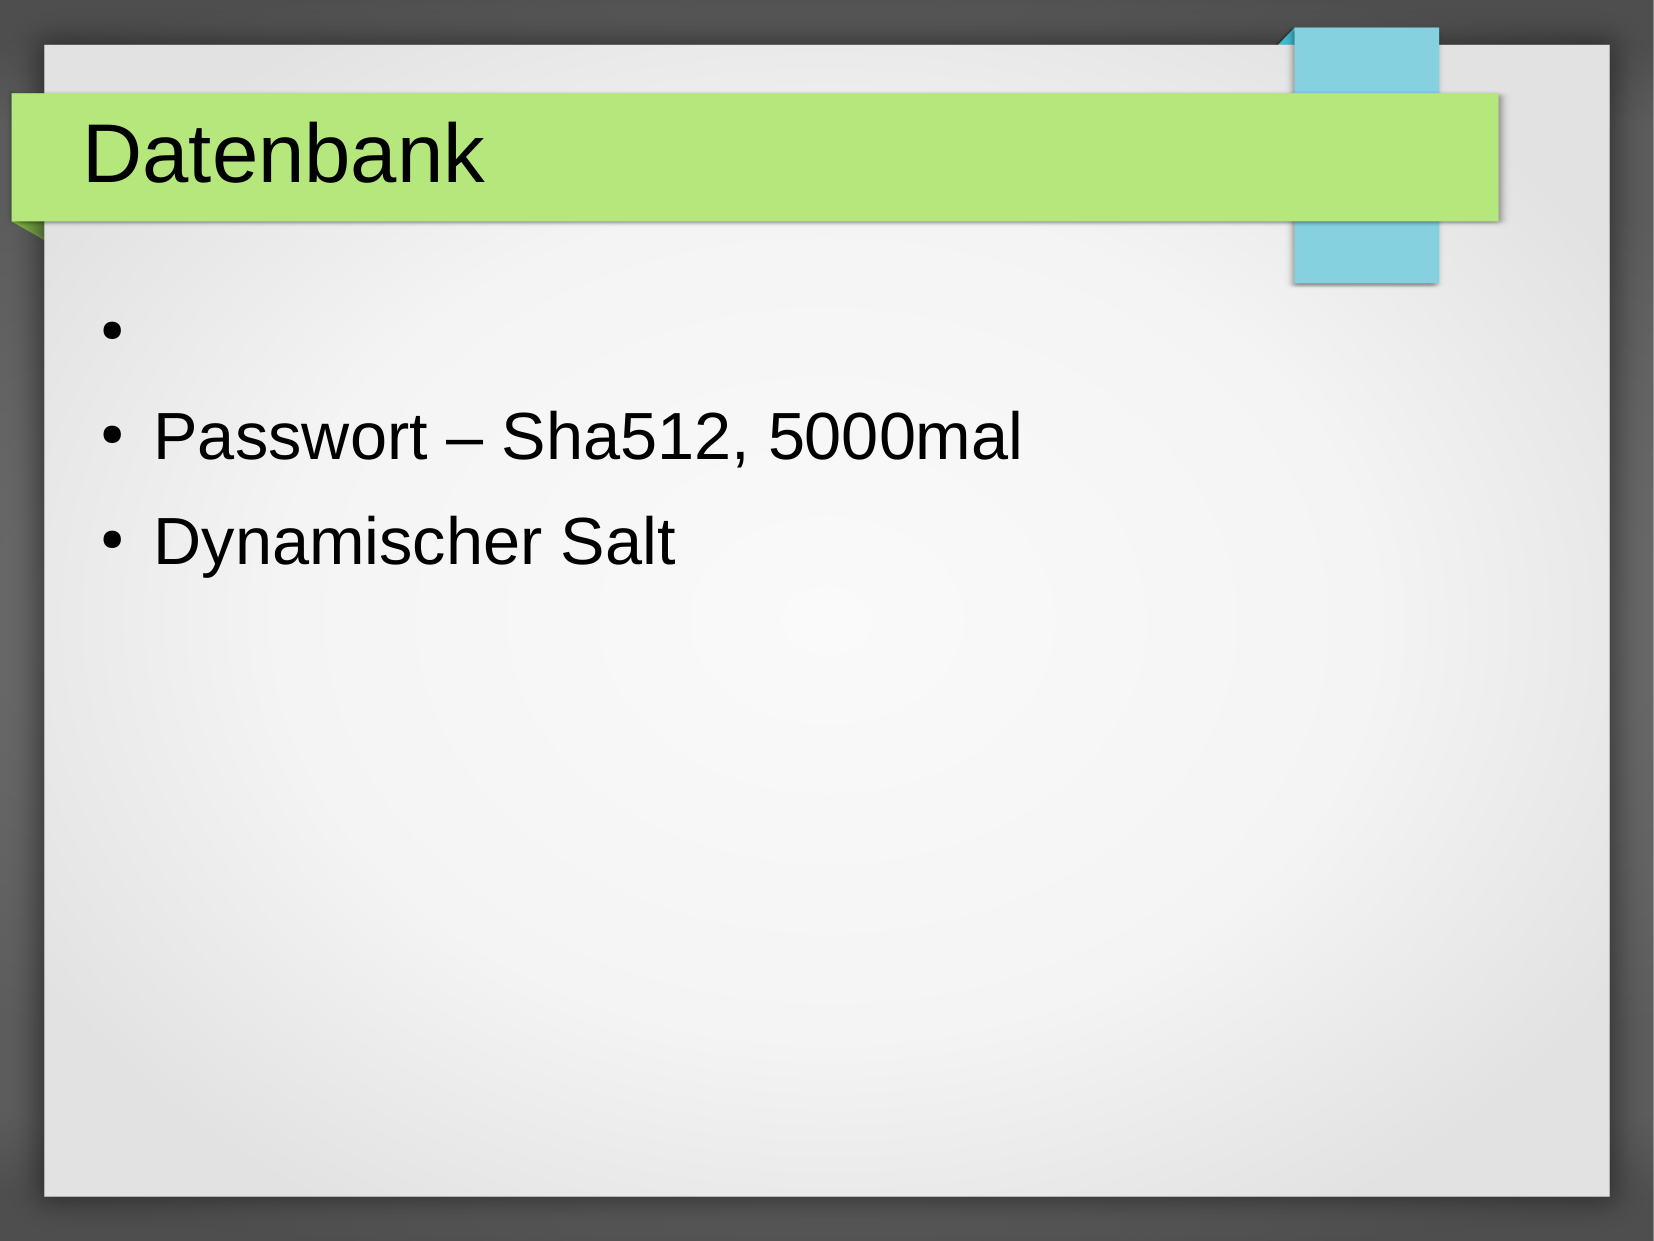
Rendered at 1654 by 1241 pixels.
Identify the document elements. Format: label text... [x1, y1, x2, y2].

picture [0, 0, 1654, 1241]
title Datenbank [82, 94, 1441, 213]
list Passwort – Sha512, 5000mal Dynamischer Salt [82, 295, 1571, 1015]
